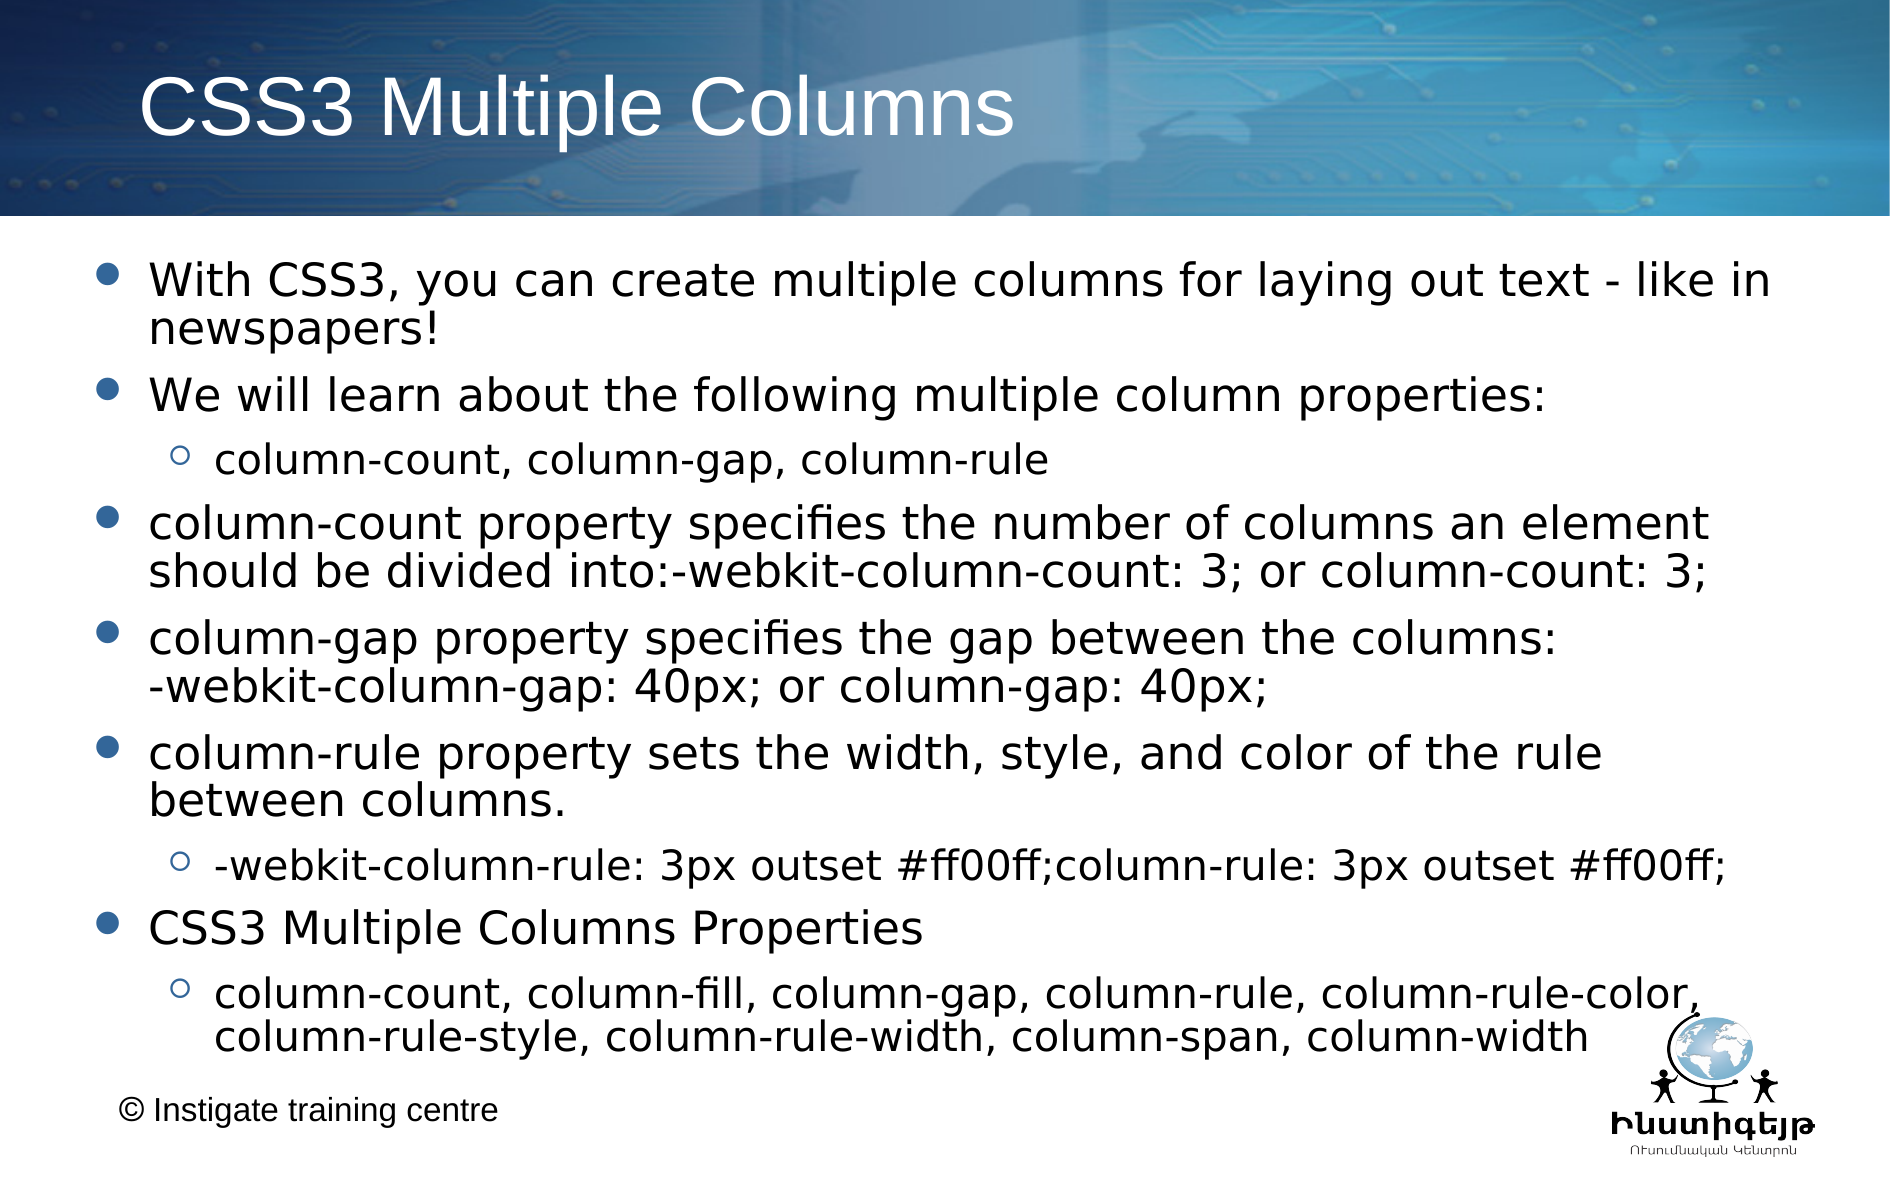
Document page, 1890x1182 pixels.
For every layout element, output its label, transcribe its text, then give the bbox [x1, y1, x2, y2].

picture [1612, 1012, 1815, 1157]
text_box CSS3 Multiple Columns [138, 82, 1801, 95]
picture [0, 0, 1890, 216]
list With CSS3, you can create multiple columns for laying out text - like in newspapers! We will learn about the following multiple column properties: column-count, column-gap, column-rule column-count property specifies the number of columns an element should be divided into:-webkit-column-count: 3; or column-count: 3; column-gap property specifies the gap between the columns: -webkit-column-gap: 40px; or column-gap: 40px; column-rule property sets the width, style, and color of the rule between columns. -webkit-column-rule: 3px outset #ff00ff;column-rule: 3px outset #ff00ff; CSS3 Multiple Columns Properties column-count, column-fill, column-gap, column-rule, column-rule-color, column-rule-style, column-rule-width, column-span, column-width [93, 258, 1783, 285]
